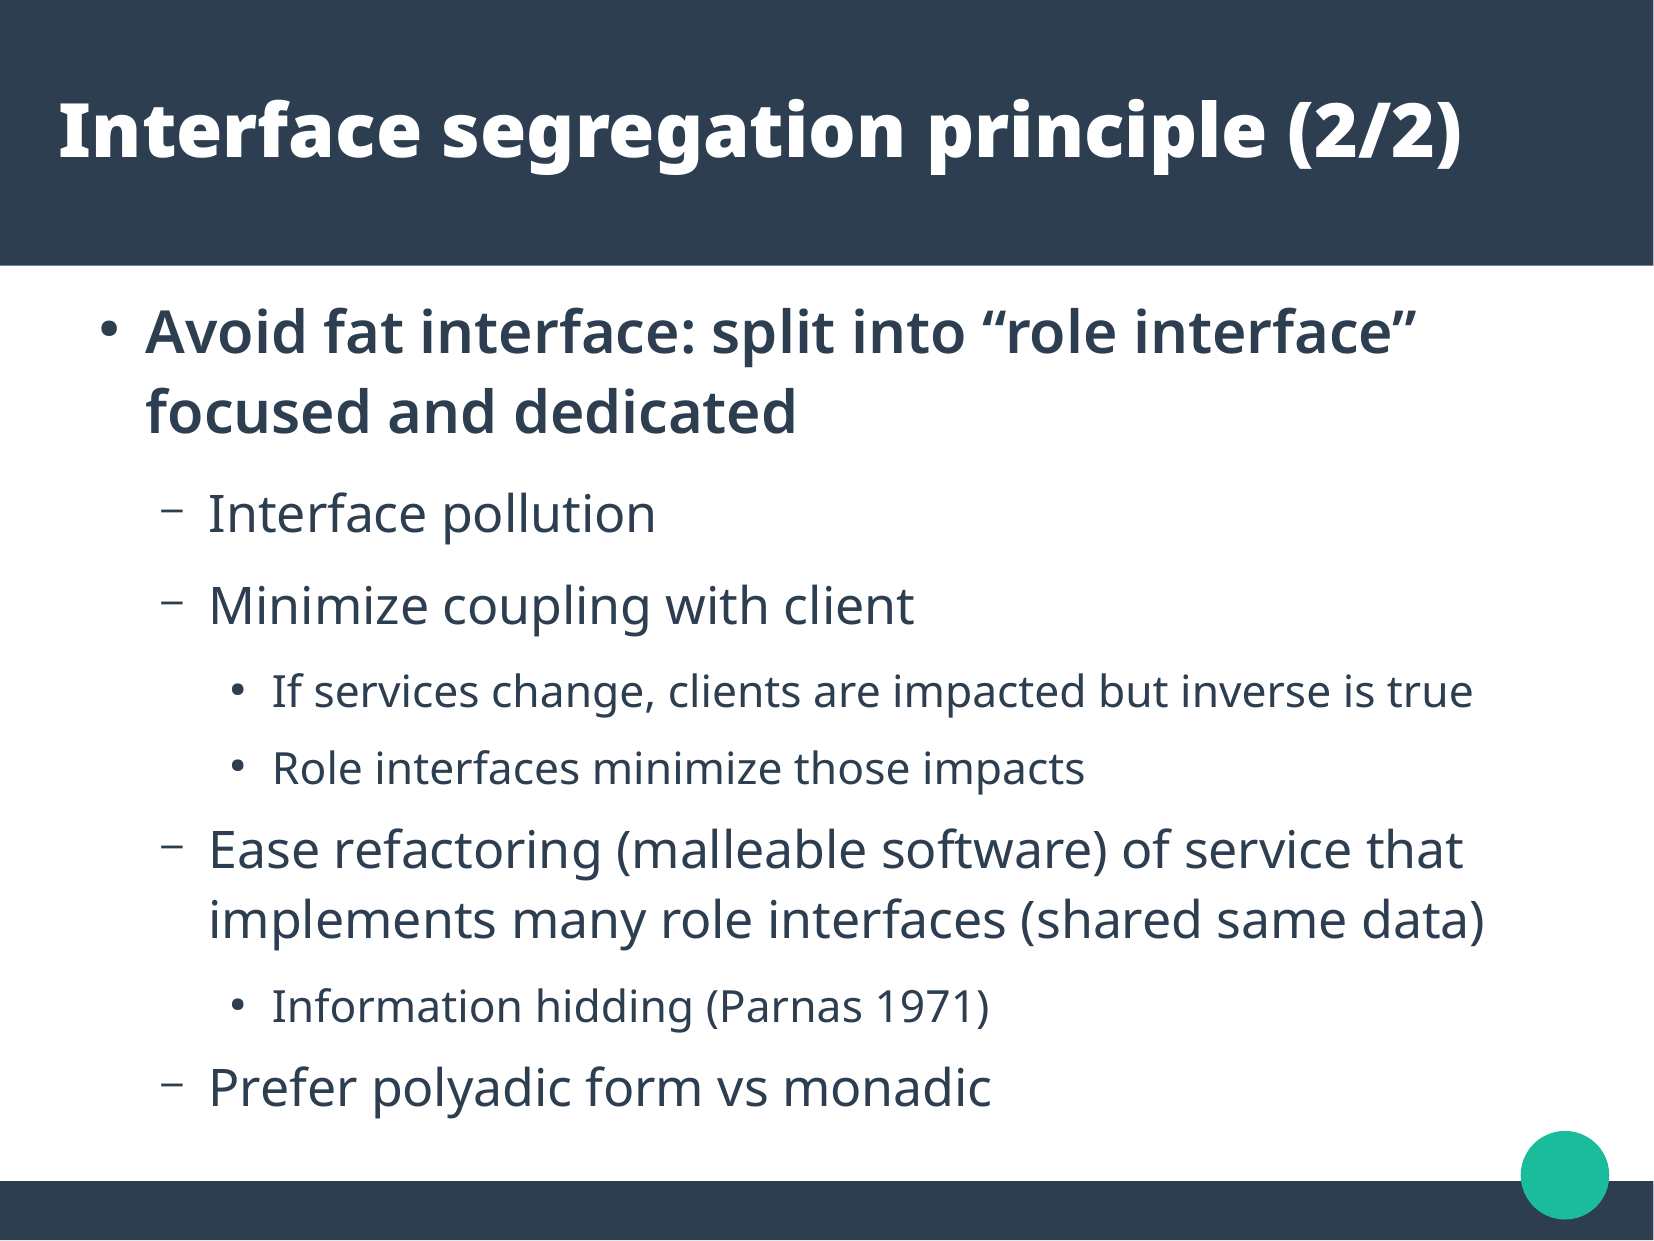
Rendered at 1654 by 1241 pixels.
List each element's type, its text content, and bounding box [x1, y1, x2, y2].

list Avoid fat interface: split into “role interface” focused and dedicated Interface pollution Minimize coupling with client If services change, clients are impacted but inverse is true Role interfaces minimize those impacts Ease refactoring (malleable software) of service that implements many role interfaces (shared same data) Information hidding (Parnas 1971) Prefer polyadic form vs monadic [82, 290, 1571, 1134]
title Interface segregation principle (2/2) [59, 49, 1630, 207]
